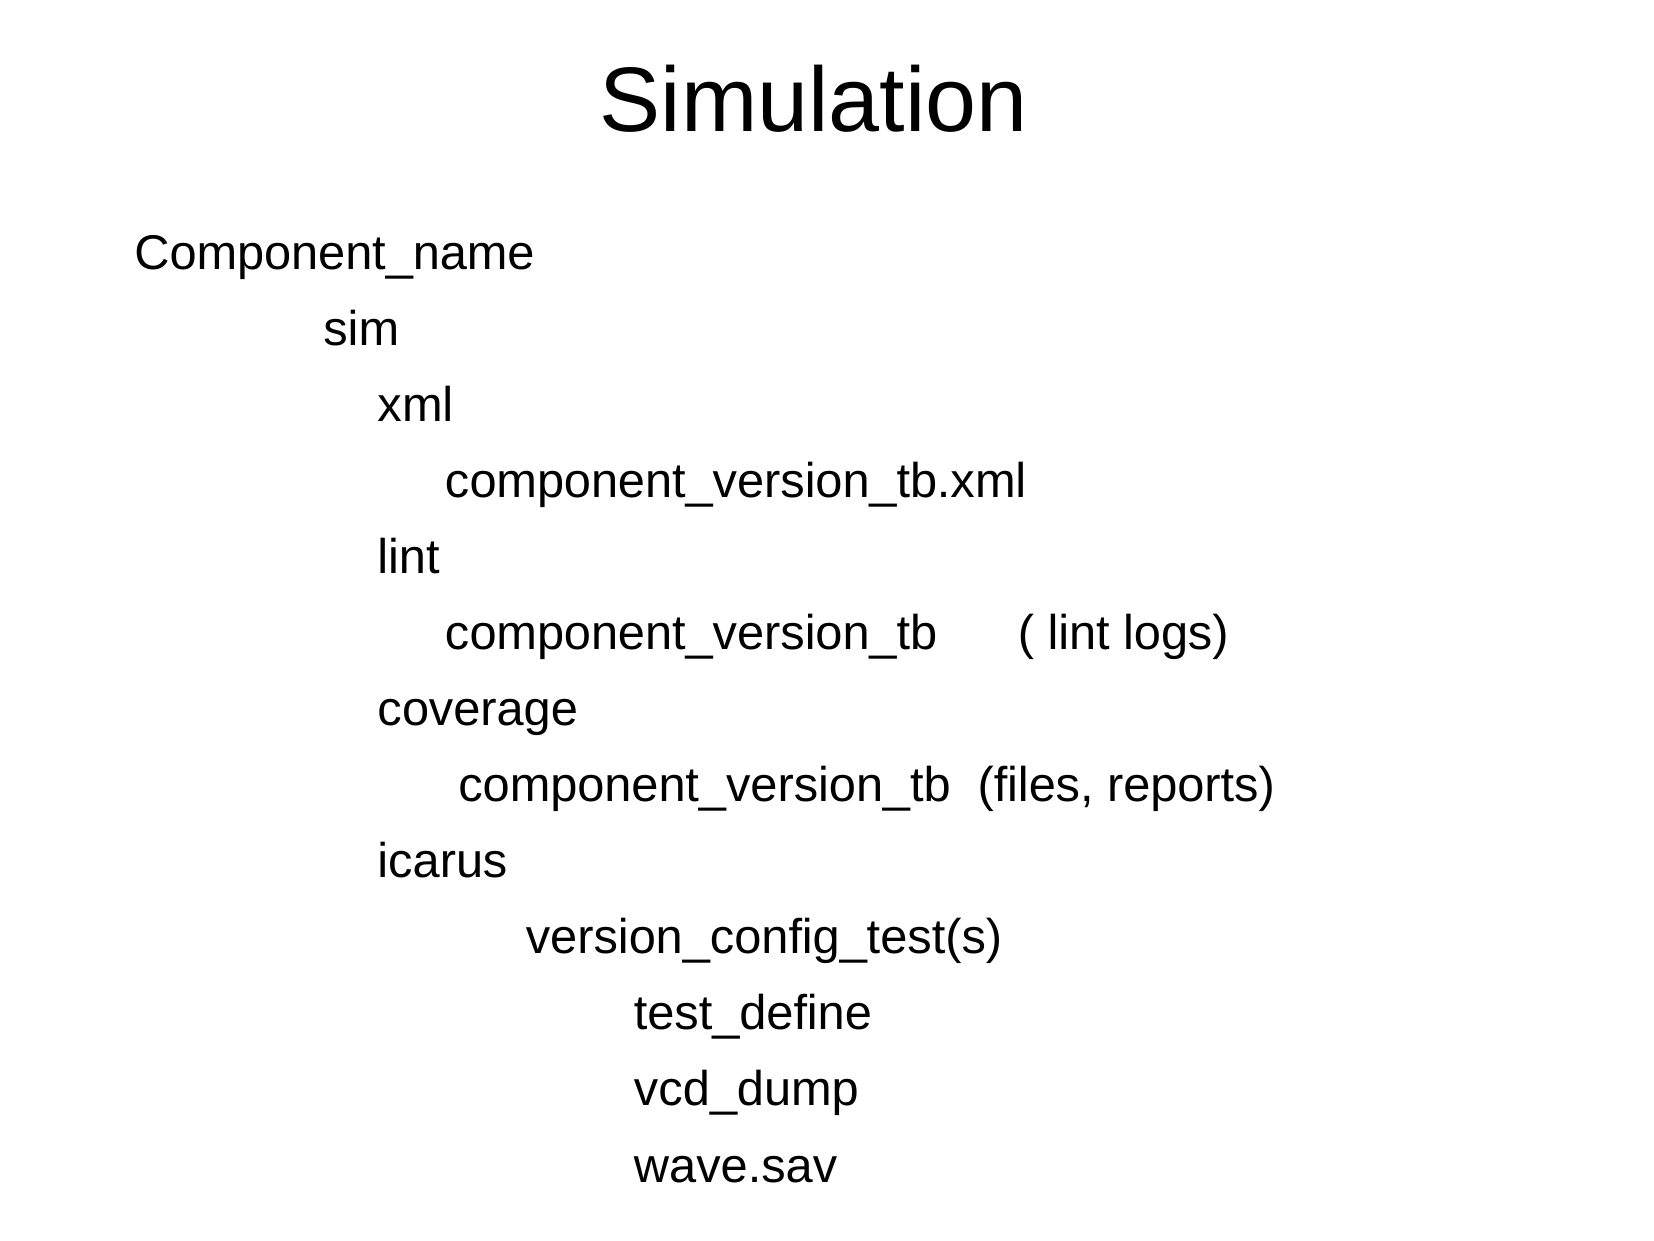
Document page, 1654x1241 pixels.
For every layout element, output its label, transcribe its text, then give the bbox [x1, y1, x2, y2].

title Simulation [82, 48, 1571, 152]
list Component_name sim xml component_version_tb.xml lint component_version_tb ( lint logs) coverage component_version_tb (files, reports) icarus version_config_test(s) test_define vcd_dump wave.sav [82, 225, 1571, 1201]
